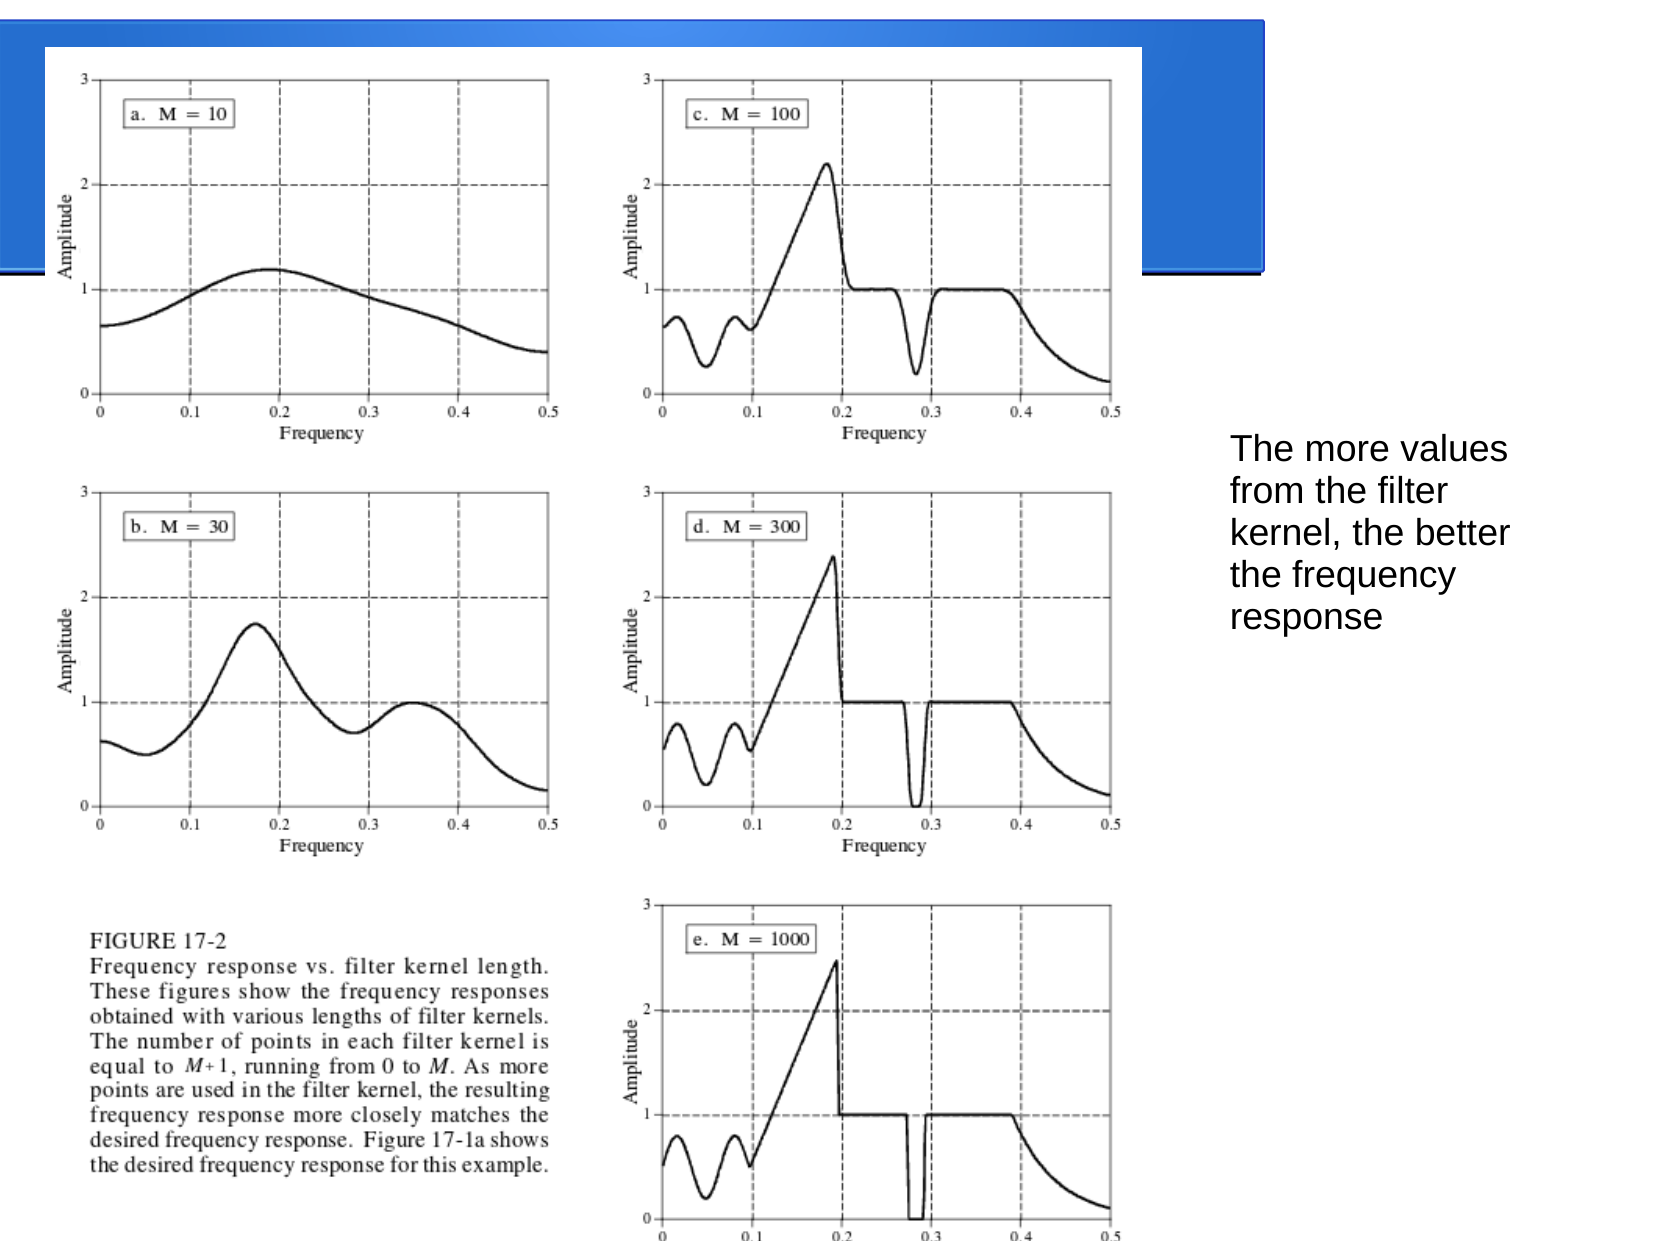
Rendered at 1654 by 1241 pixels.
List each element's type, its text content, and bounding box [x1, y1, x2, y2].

text_box The more values from the filter kernel, the better the frequency response [1215, 420, 1546, 721]
picture [45, 47, 1142, 1241]
